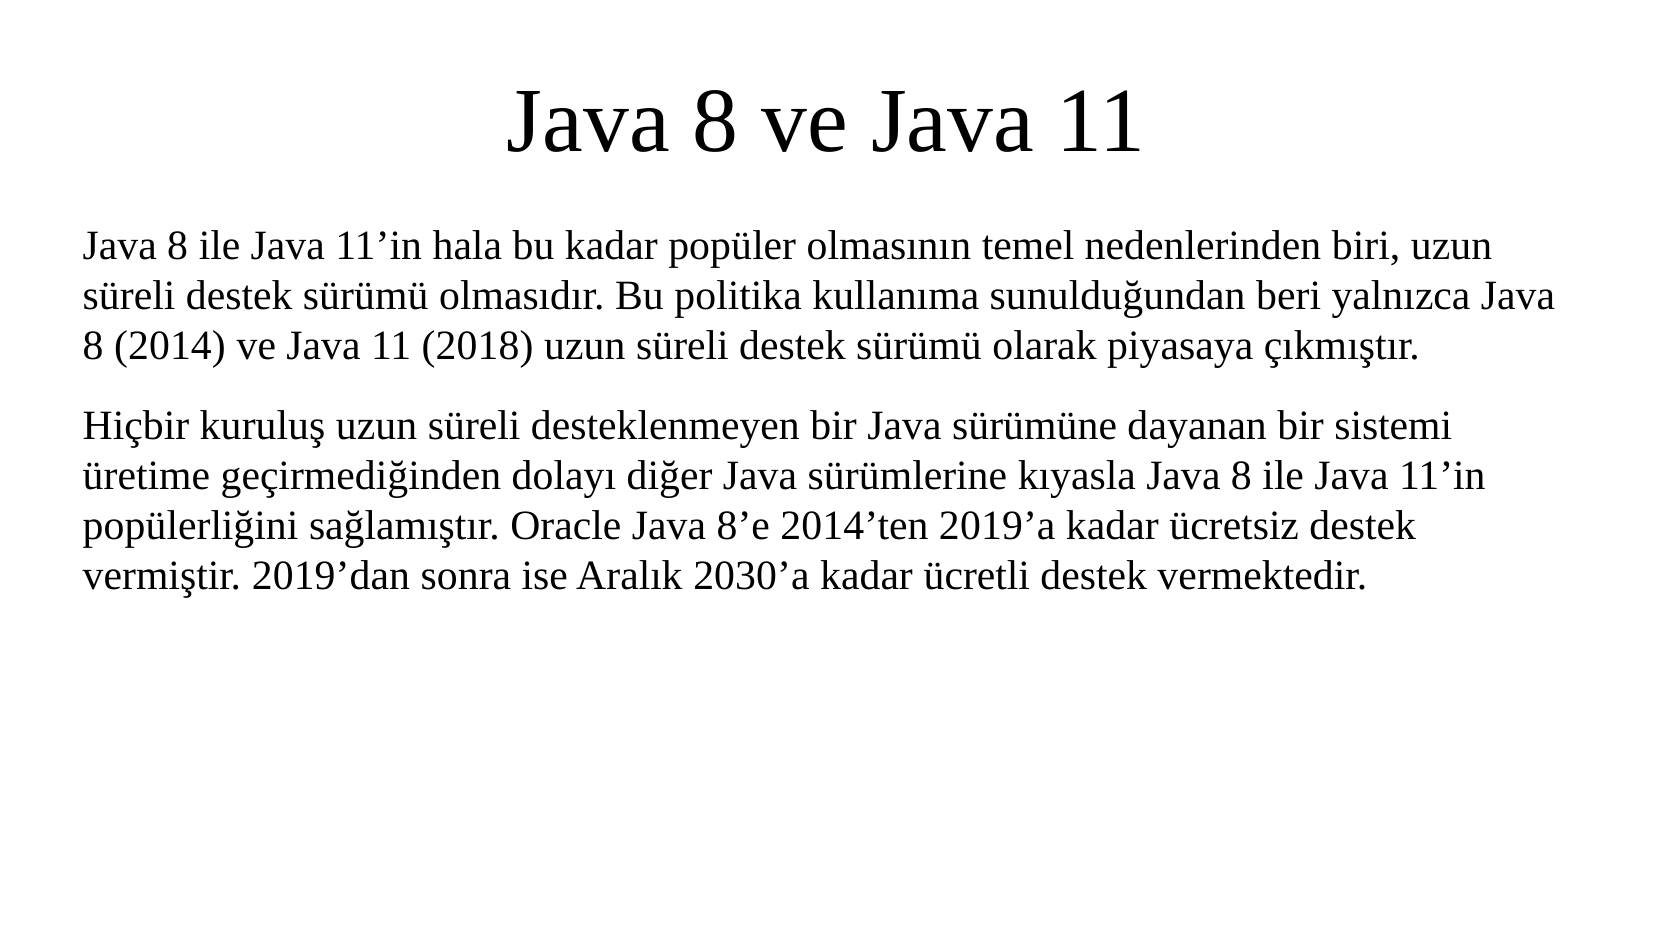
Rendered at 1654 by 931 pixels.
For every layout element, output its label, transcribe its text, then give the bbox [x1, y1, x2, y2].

title Java 8 ve Java 11 [82, 37, 1571, 193]
list Java 8 ile Java 11’in hala bu kadar popüler olmasının temel nedenlerinden biri, uzun süreli destek sürümü olmasıdır. Bu politika kullanıma sunulduğundan beri yalnızca Java 8 (2014) ve Java 11 (2018) uzun süreli destek sürümü olarak piyasaya çıkmıştır. Hiçbir kuruluş uzun süreli desteklenmeyen bir Java sürümüne dayanan bir sistemi üretime geçirmediğinden dolayı diğer Java sürümlerine kıyasla Java 8 ile Java 11’in popülerliğini sağlamıştır. Oracle Java 8’e 2014’ten 2019’a kadar ücretsiz destek vermiştir. 2019’dan sonra ise Aralık 2030’a kadar ücretli destek vermektedir. [82, 217, 1571, 758]
